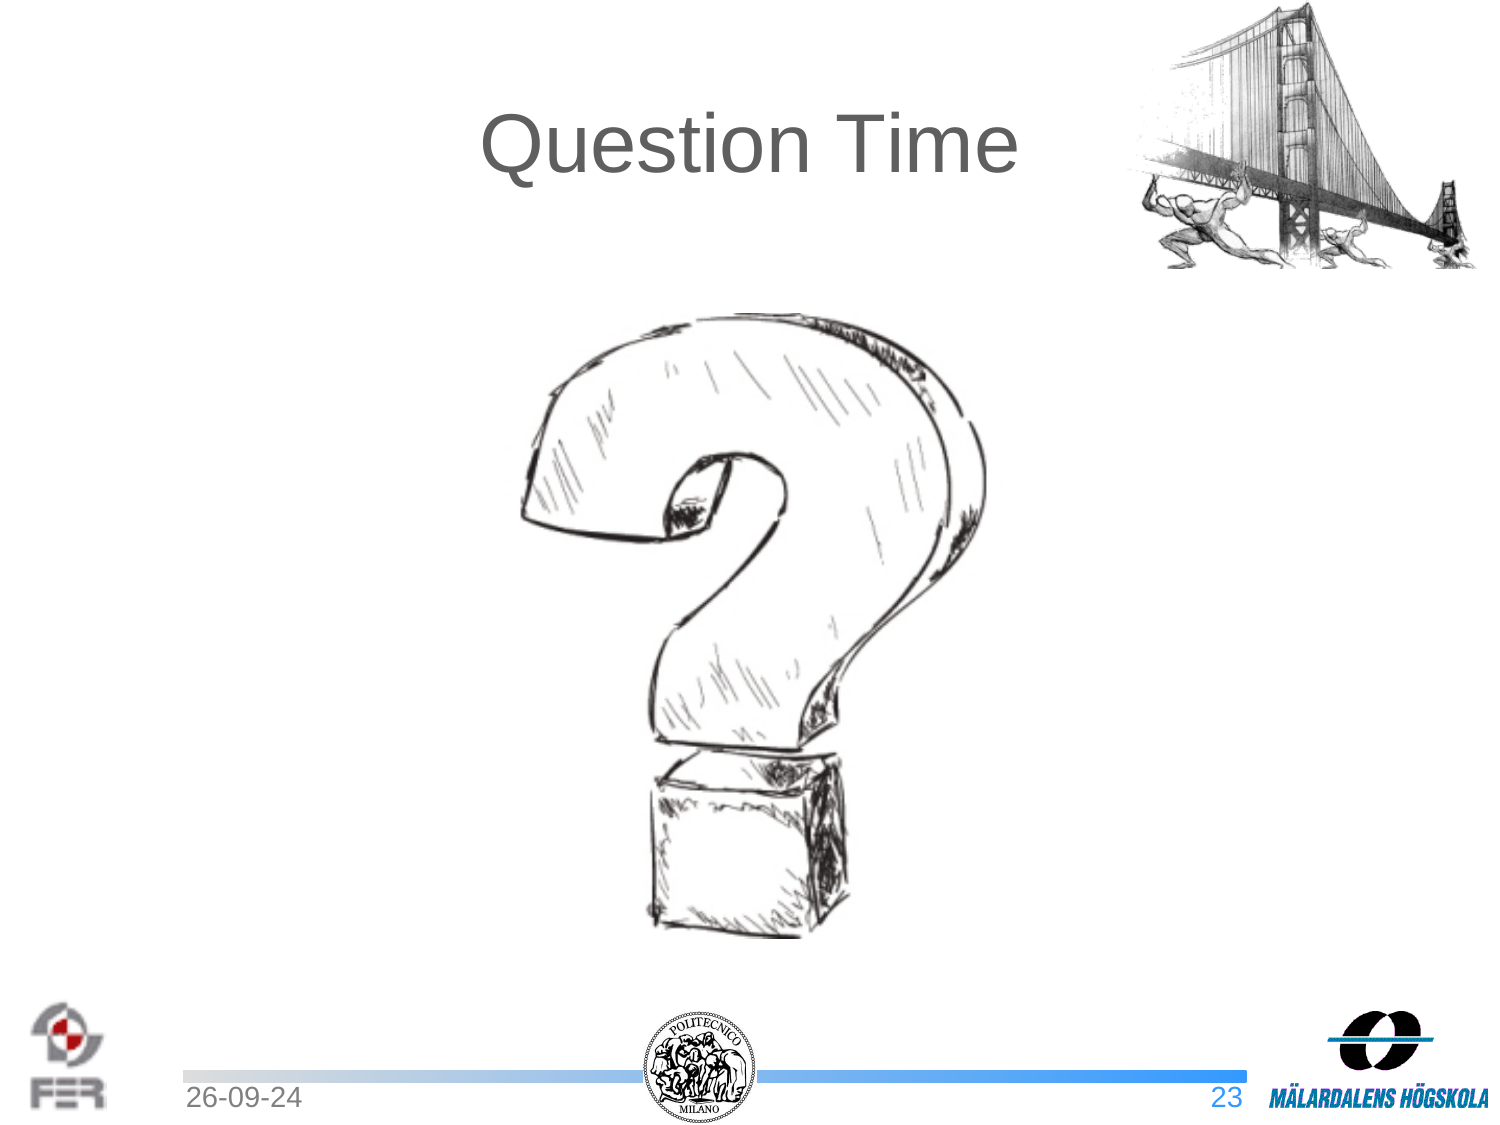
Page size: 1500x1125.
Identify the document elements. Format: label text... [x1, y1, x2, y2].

picture [1122, 0, 1477, 269]
picture [1454, 1091, 1459, 1108]
title Question Time [75, 45, 1122, 233]
text_box 13-10-31 [171, 1070, 396, 1114]
picture [643, 1011, 757, 1123]
picture [29, 987, 107, 1125]
picture [1269, 1011, 1488, 1108]
picture [440, 313, 1066, 939]
text_box <numero> [1186, 1070, 1258, 1114]
picture [1435, 1096, 1441, 1104]
picture [1368, 1093, 1374, 1104]
